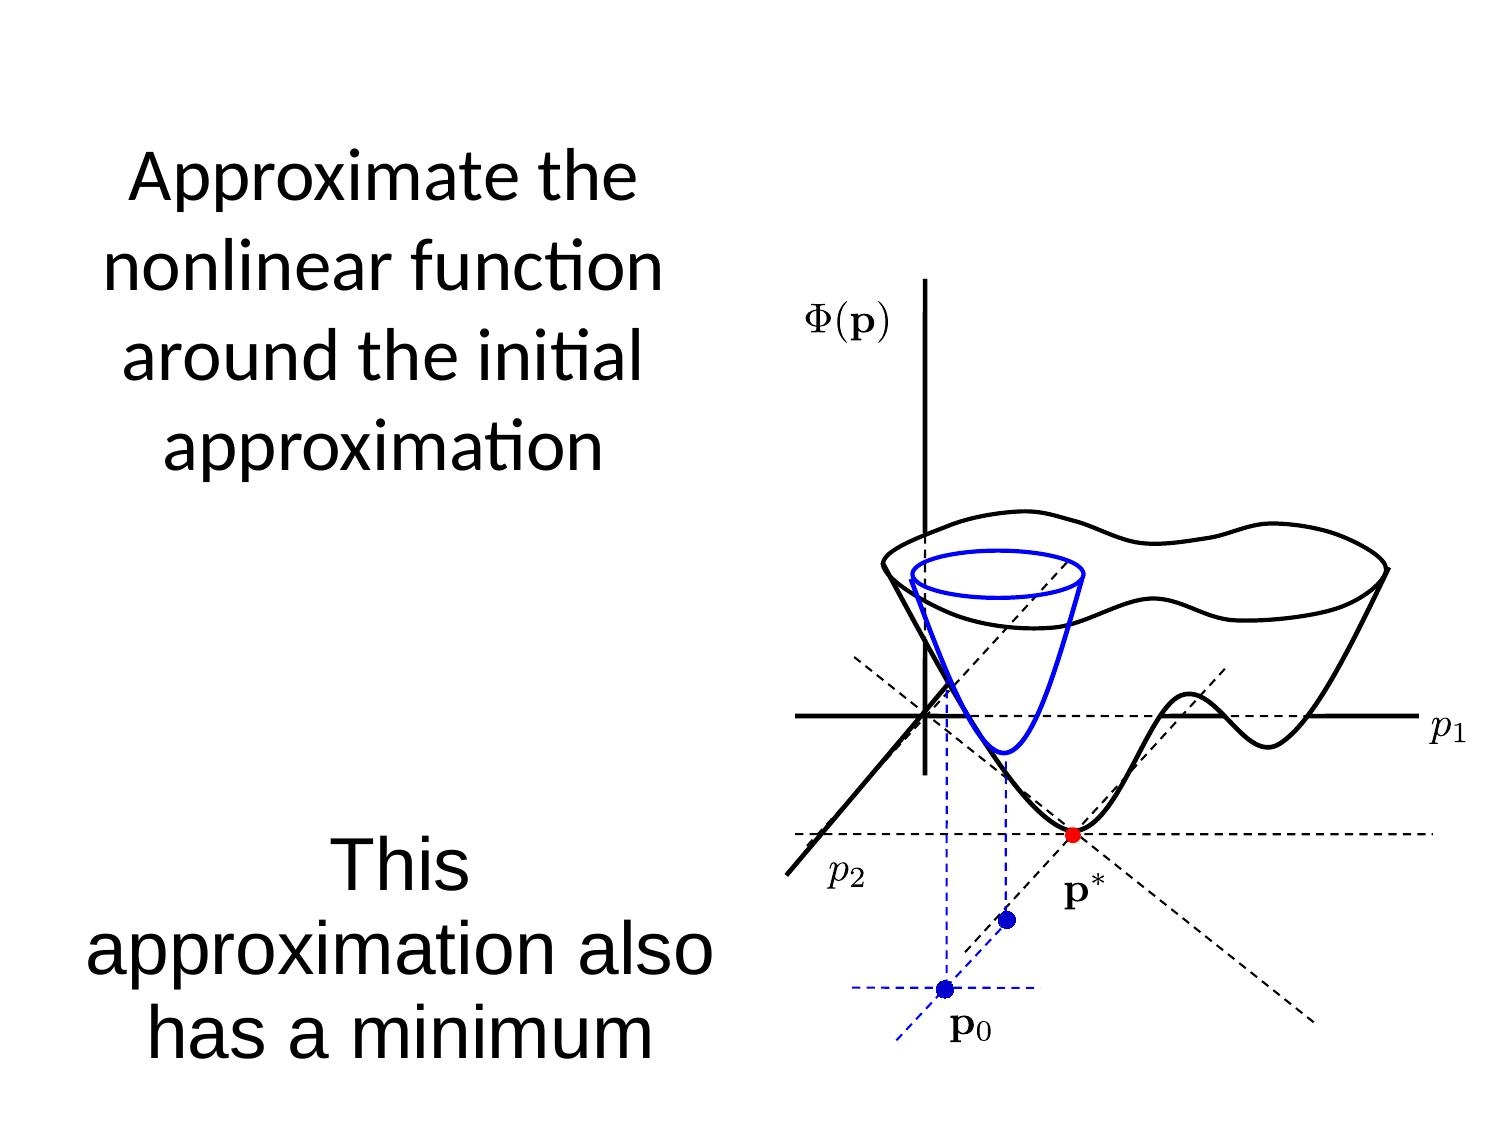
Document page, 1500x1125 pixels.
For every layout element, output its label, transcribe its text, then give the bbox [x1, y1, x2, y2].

text_box Approximate the nonlinear function around the initial approximation [41, 118, 727, 493]
text_box [936, 980, 954, 999]
text_box [948, 1015, 993, 1043]
text_box [1063, 872, 1107, 910]
text_box [1429, 717, 1468, 745]
text_box This approximation also has a minimum [70, 814, 733, 1095]
text_box [1067, 829, 1079, 842]
text_box [803, 301, 893, 343]
text_box [998, 910, 1016, 929]
text_box [826, 862, 866, 889]
